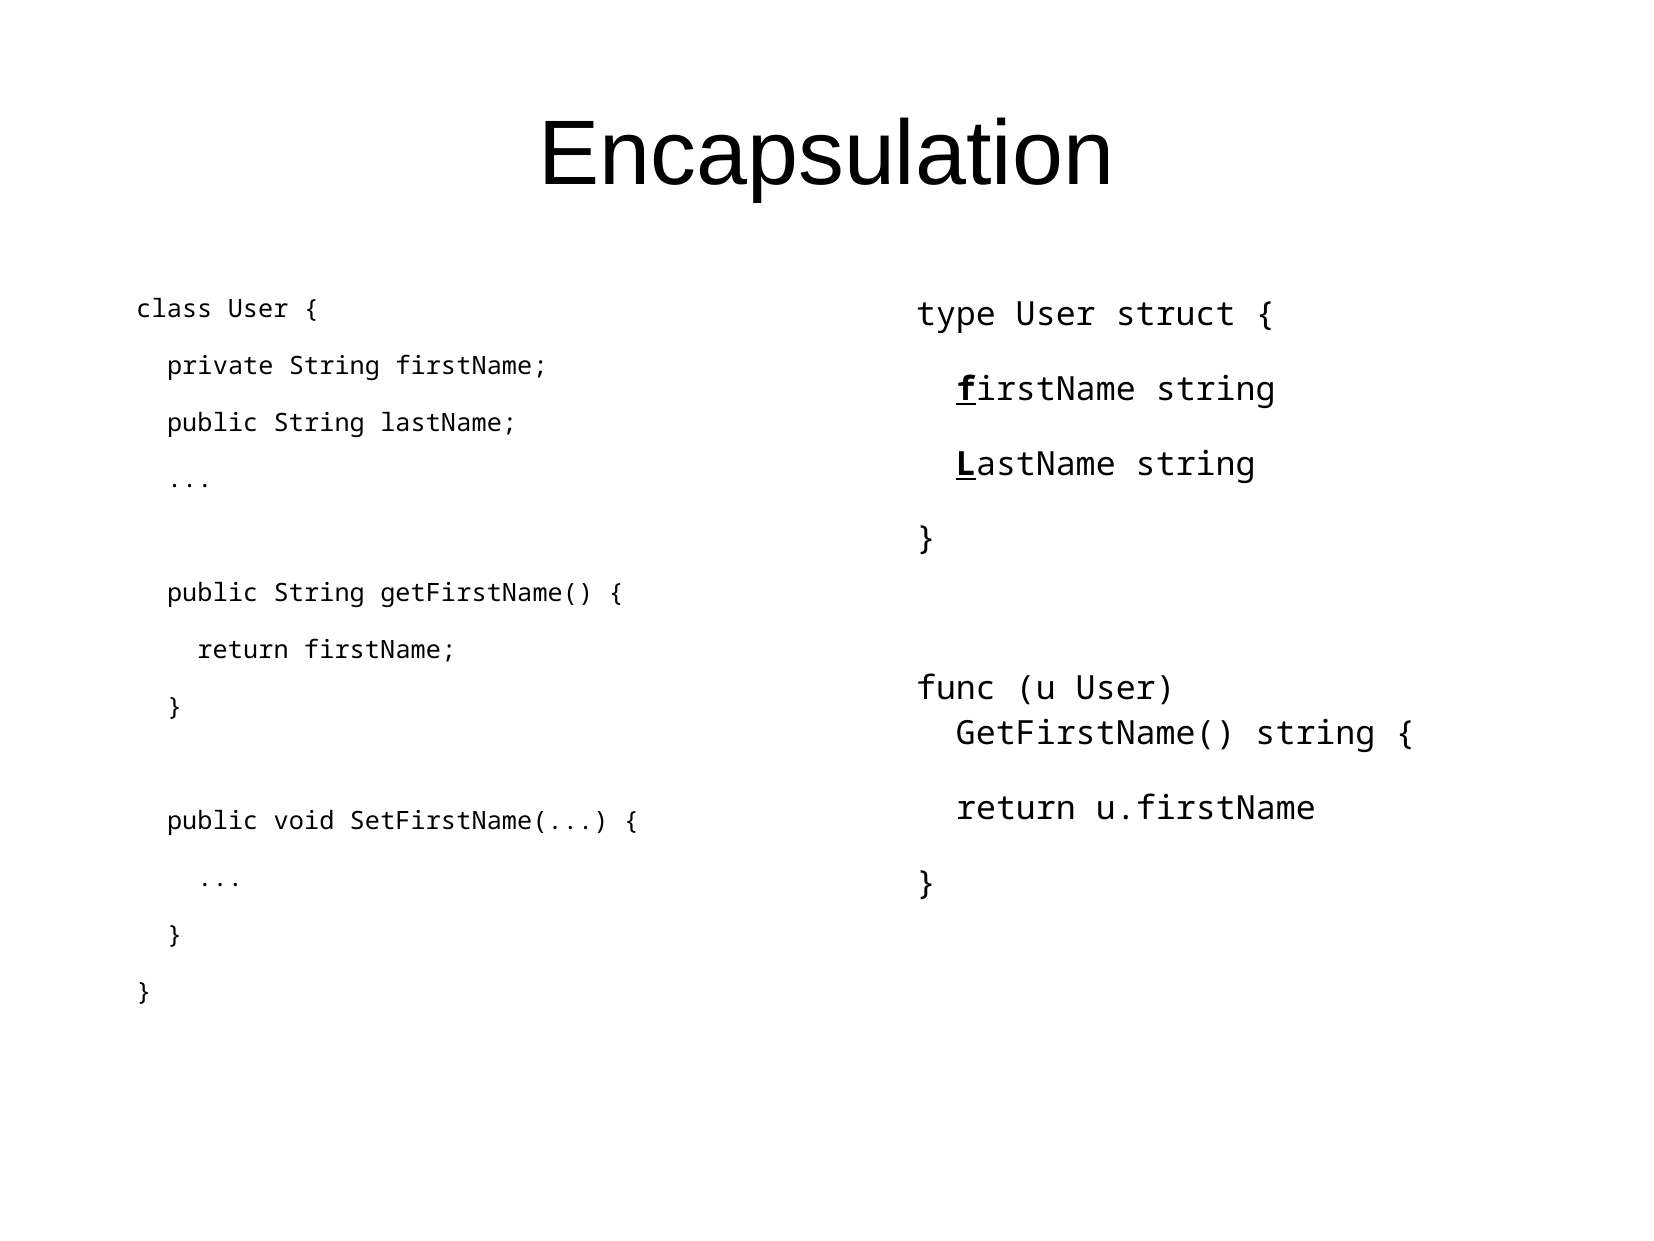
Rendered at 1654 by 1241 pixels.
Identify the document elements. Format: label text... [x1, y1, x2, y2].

list class User { private String firstName; public String lastName; ... public String getFirstName() { return firstName; } public void SetFirstName(...) { ... } } [82, 290, 809, 1010]
list type User struct { firstName string LastName string } func (u User) GetFirstName() string { return u.firstName } [845, 290, 1572, 1010]
title Encapsulation [82, 49, 1571, 257]
